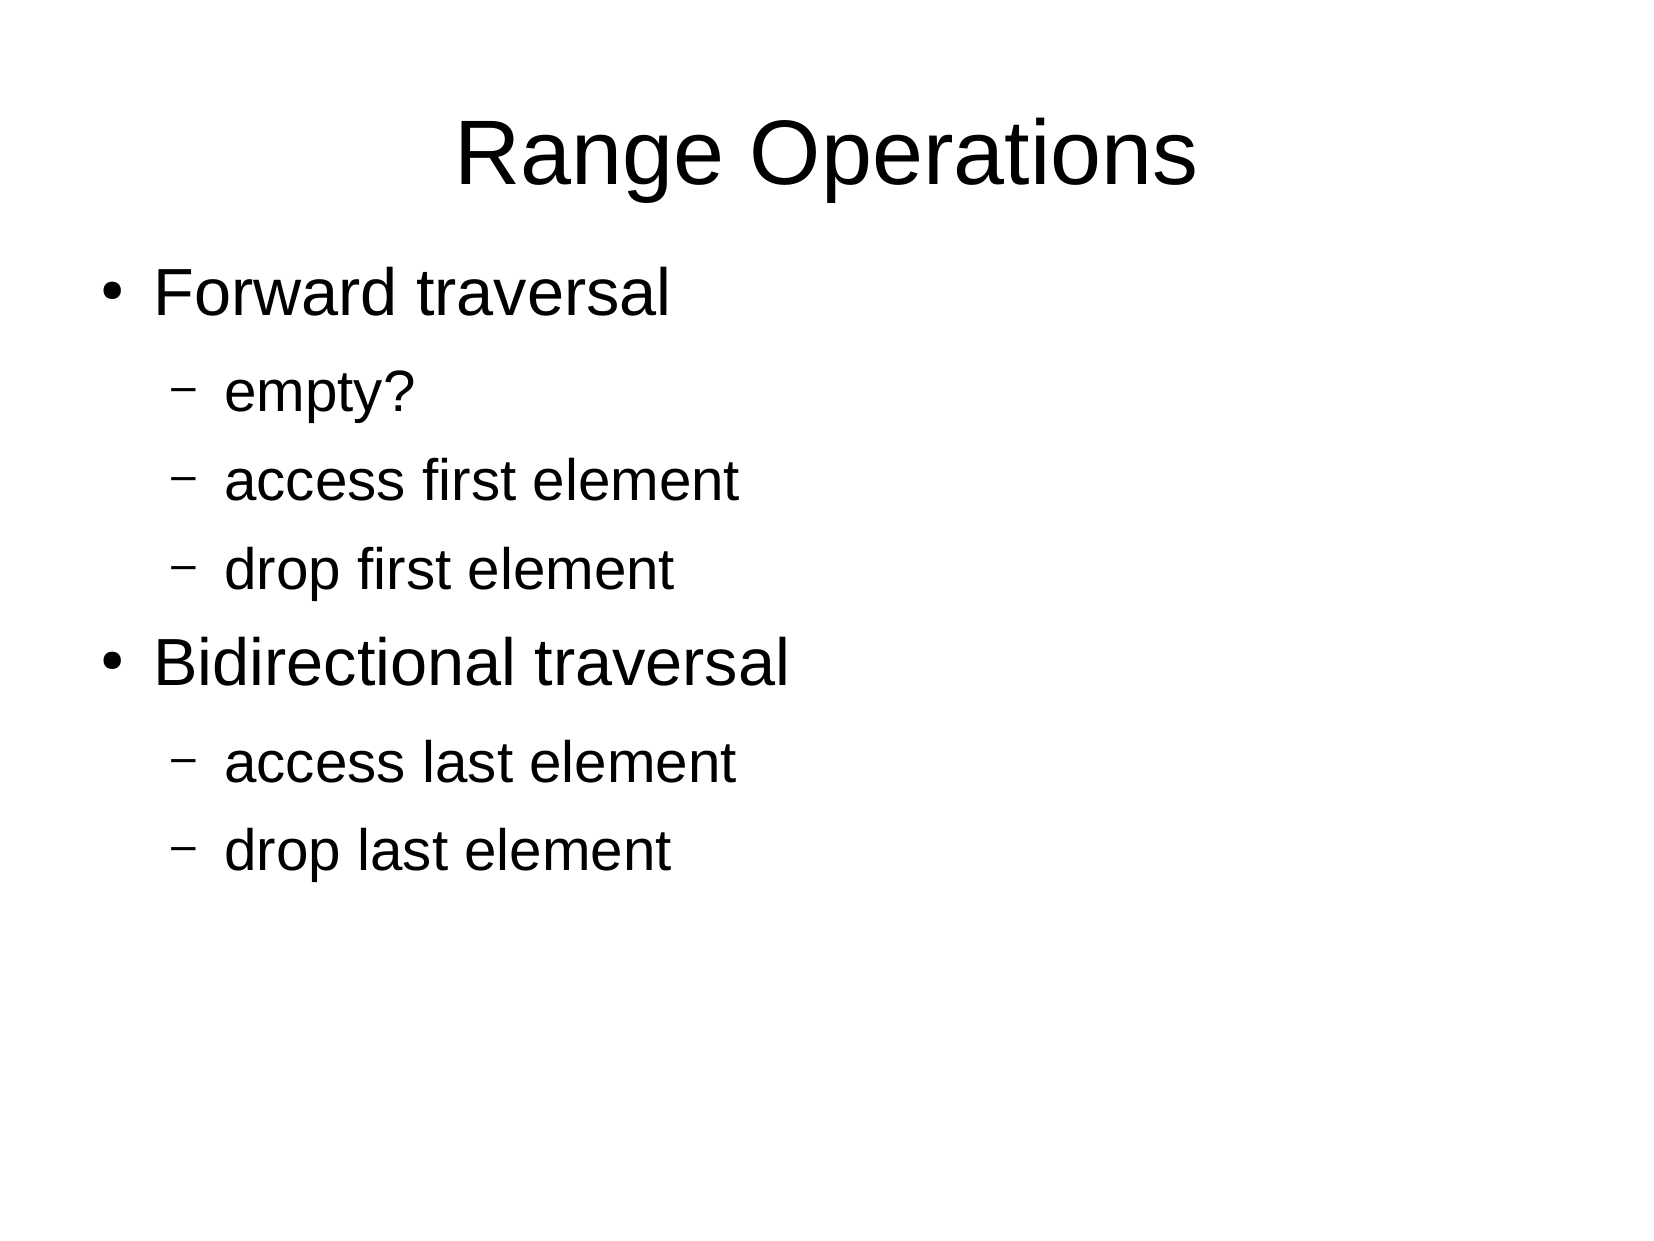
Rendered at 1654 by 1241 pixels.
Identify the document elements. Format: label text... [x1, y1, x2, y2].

title Range Operations [82, 49, 1571, 254]
list Forward traversal empty? access first element drop first element Bidirectional traversal access last element drop last element [82, 254, 1571, 1195]
